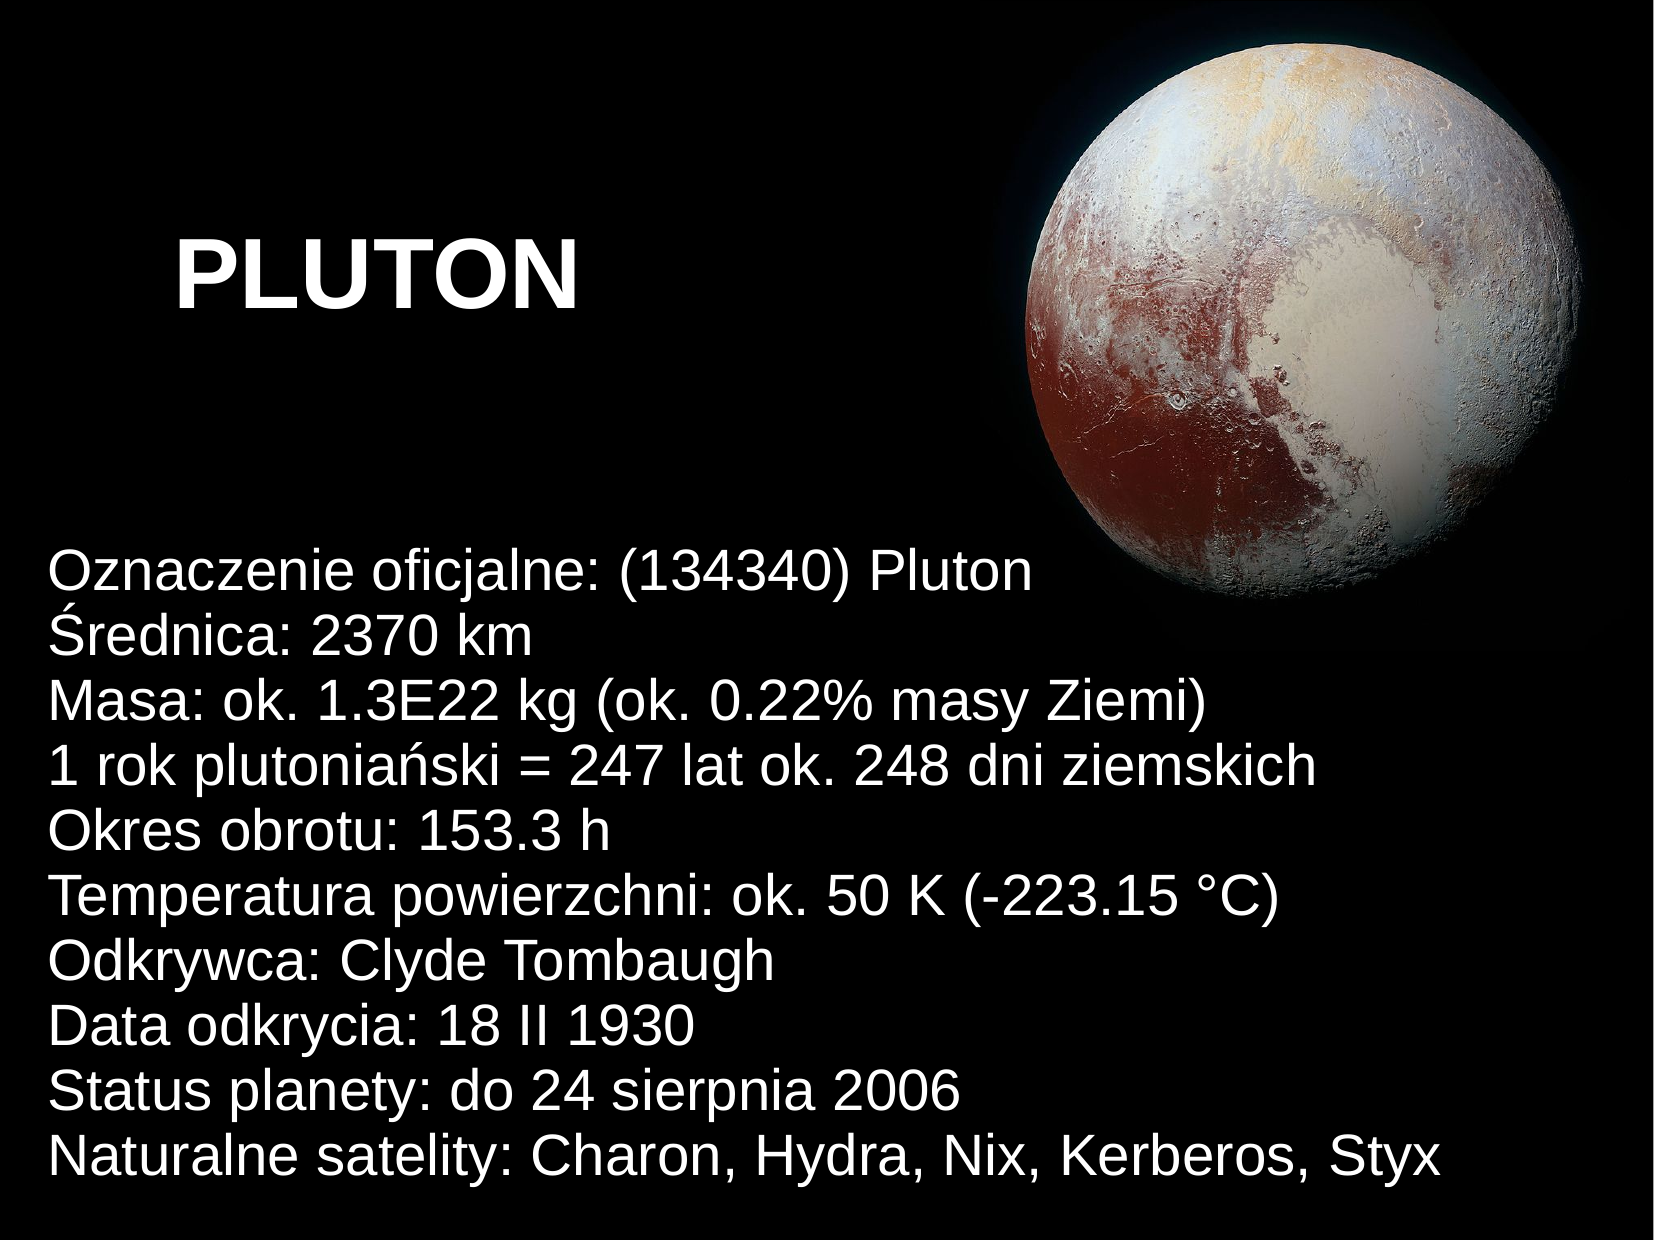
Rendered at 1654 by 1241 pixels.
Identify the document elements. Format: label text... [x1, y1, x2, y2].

title PLUTON [106, 170, 650, 378]
picture [980, 1, 1630, 651]
text_box Oznaczenie oficjalne: (134340) Pluton Średnica: 2370 km Masa: ok. 1.3E22 kg (ok. 0.22% masy Ziemi) 1 rok plutoniański = 247 lat ok. 248 dni ziemskich Okres obrotu: 153.3 h Temperatura powierzchni: ok. 50 K (-223.15 °C) Odkrywca: Clyde Tombaugh Data odkrycia: 18 II 1930 Status planety: do 24 sierpnia 2006 Naturalne satelity: Charon, Hydra, Nix, Kerberos, Styx [32, 530, 1522, 1196]
